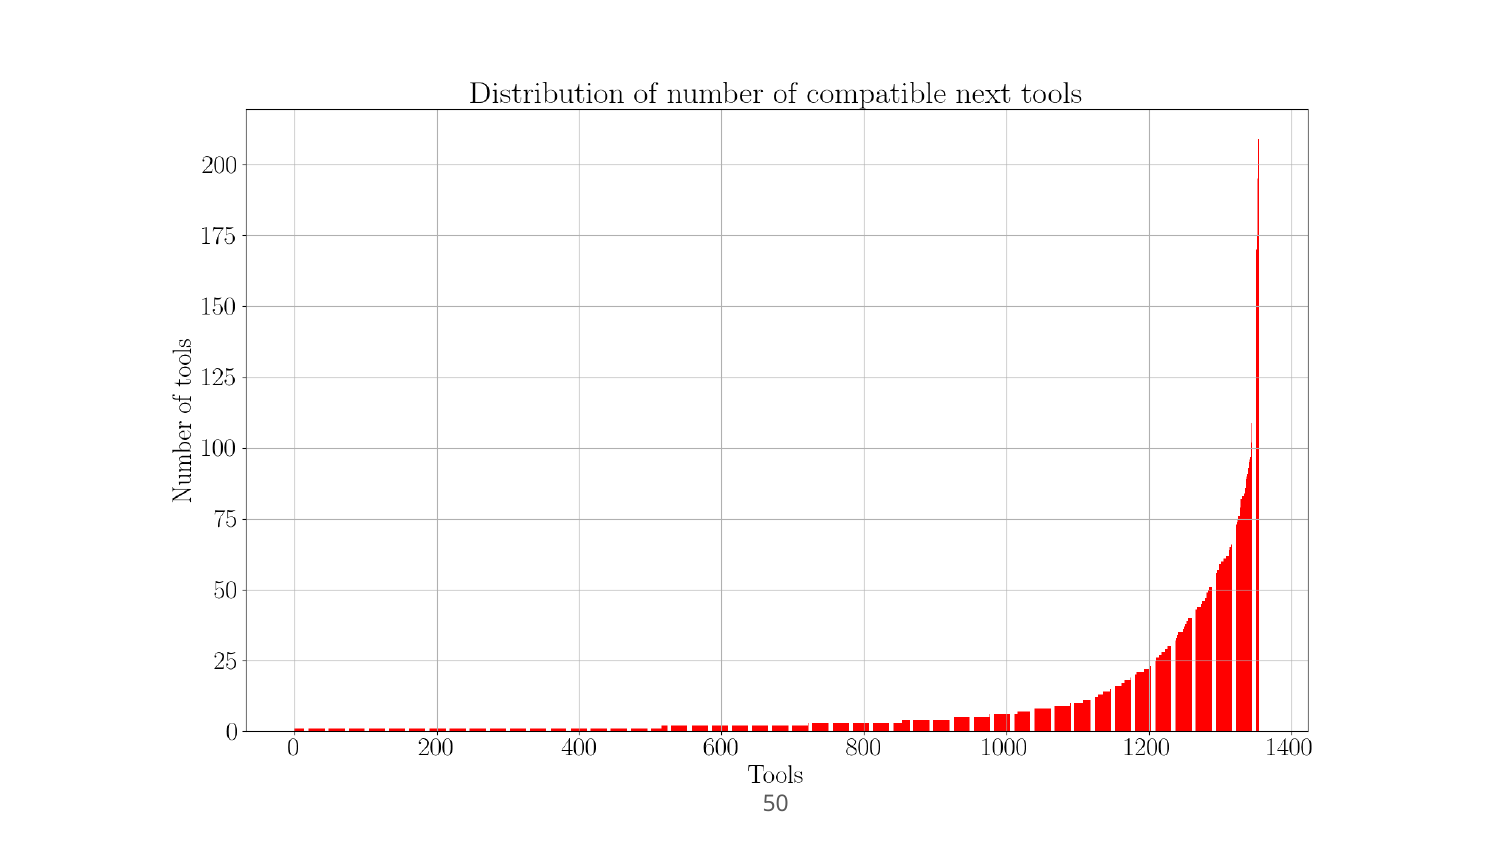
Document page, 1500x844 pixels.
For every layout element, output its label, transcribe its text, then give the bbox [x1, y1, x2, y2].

slide_number <number> [714, 771, 805, 837]
picture [74, 12, 1444, 820]
